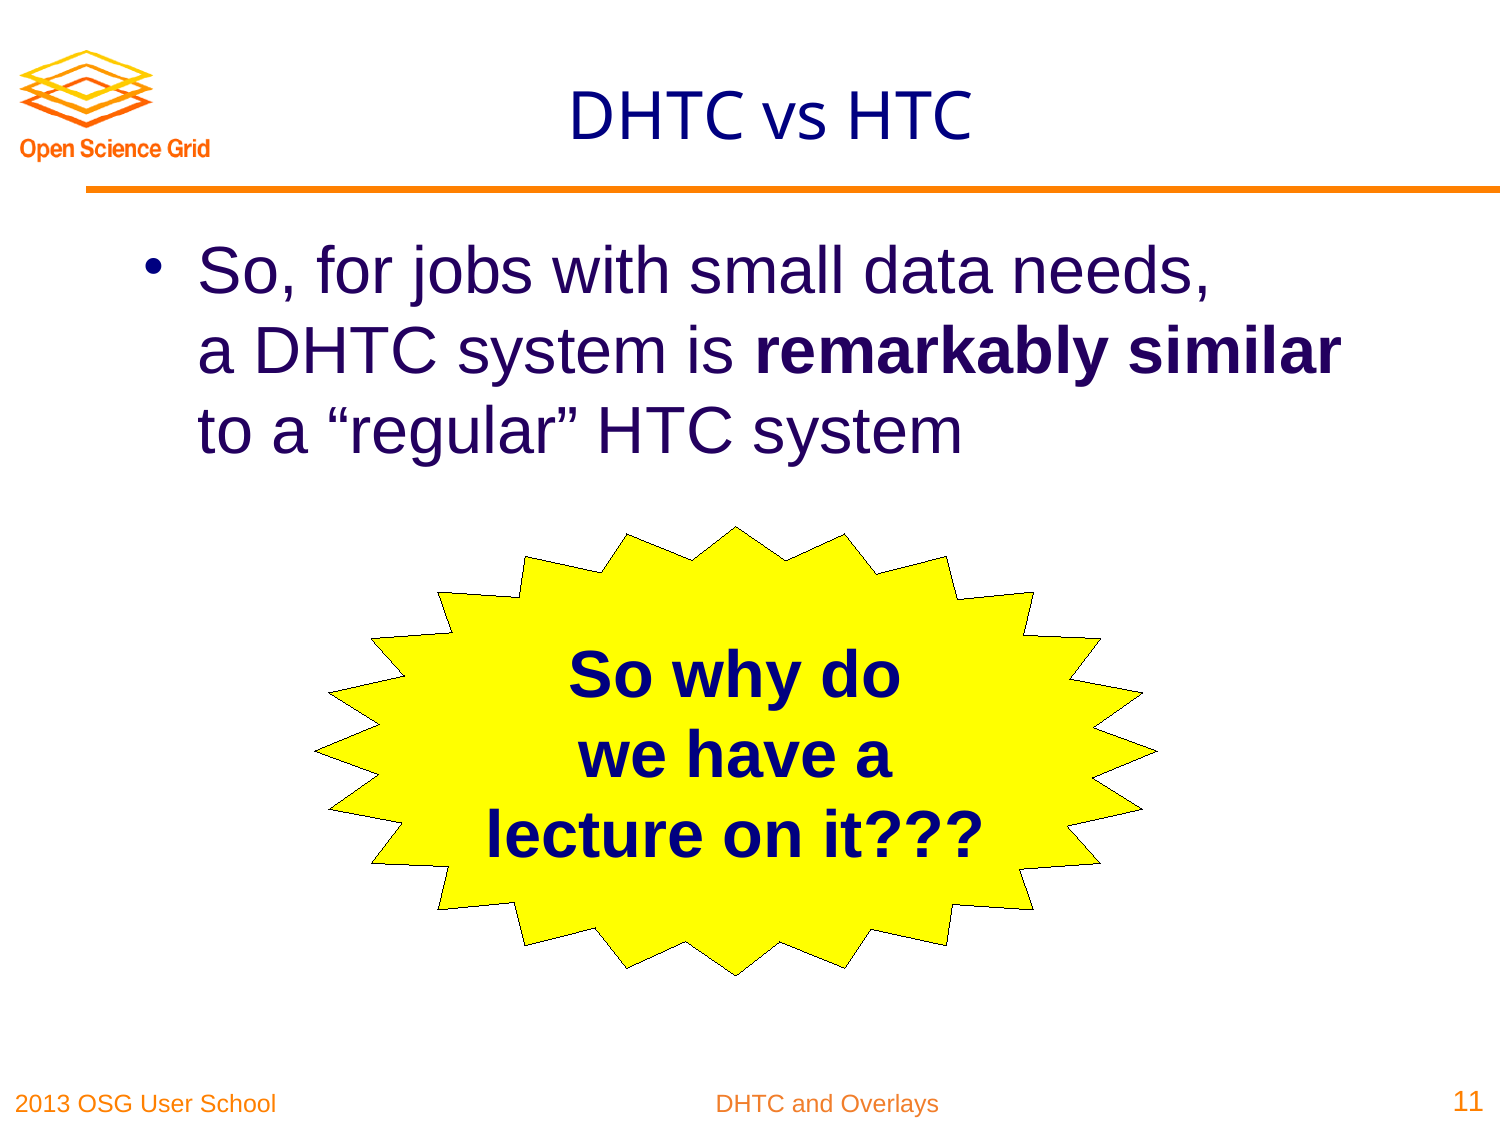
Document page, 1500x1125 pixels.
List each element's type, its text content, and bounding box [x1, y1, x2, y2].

text_box <number> [1431, 1050, 1500, 1125]
list So, for jobs with small data needs, a DHTC system is remarkably similar to a “regular” HTC system [127, 218, 1463, 1019]
title DHTC vs HTC [201, 18, 1342, 207]
text_box So why do we have a lecture on it??? [314, 526, 1158, 976]
picture [0, 27, 201, 179]
